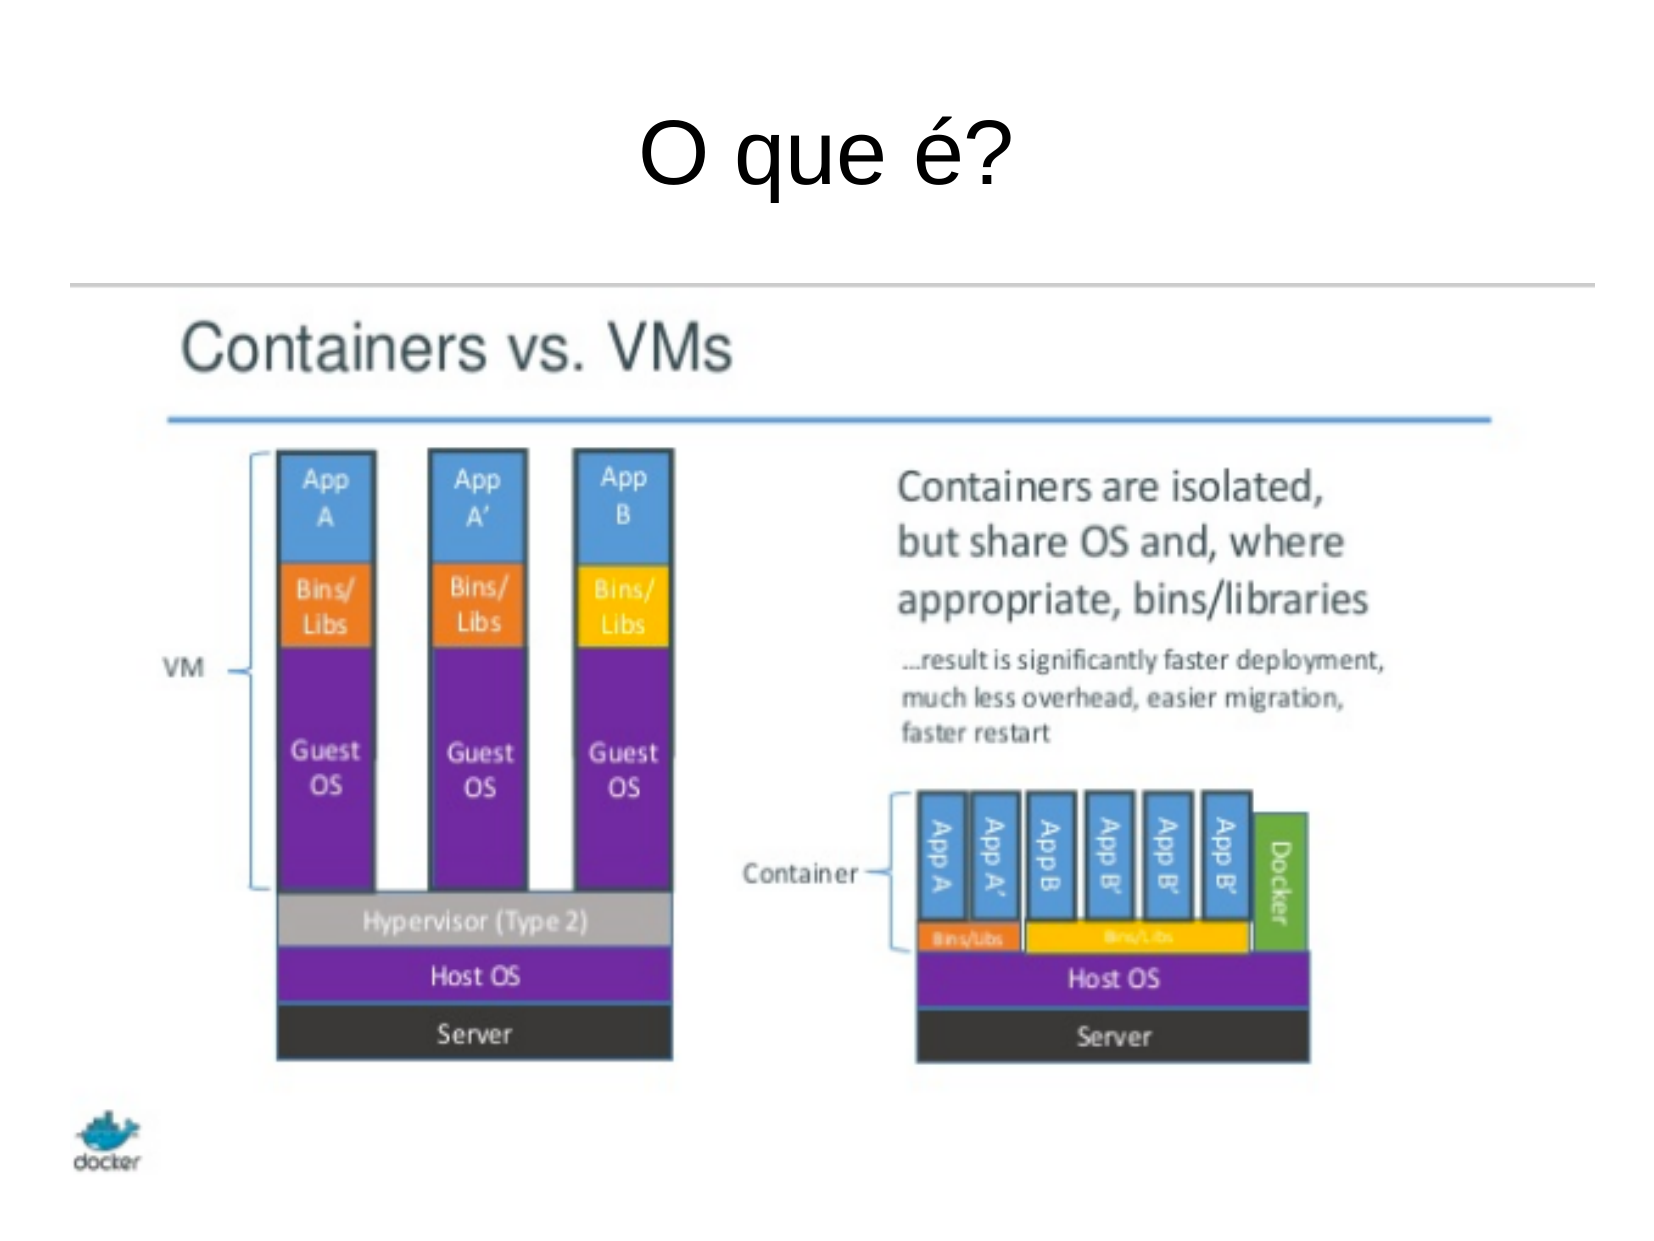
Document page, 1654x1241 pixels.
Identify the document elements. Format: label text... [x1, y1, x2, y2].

title O que é? [82, 49, 1571, 257]
picture [70, 283, 1595, 1182]
